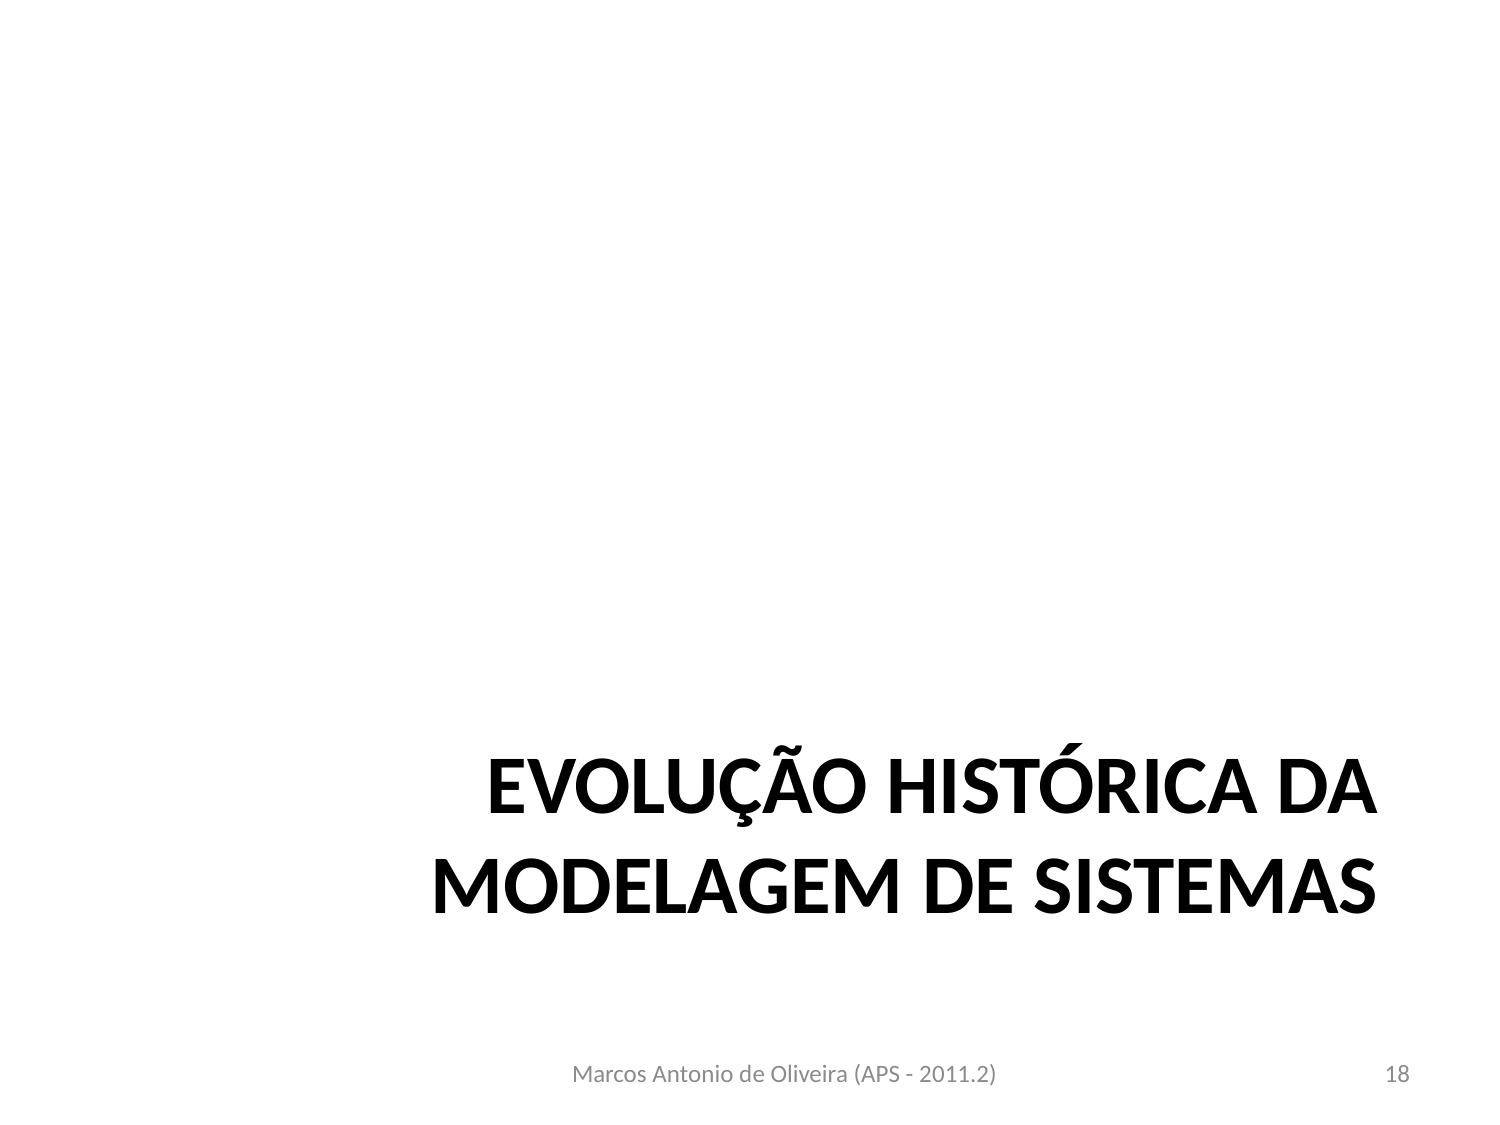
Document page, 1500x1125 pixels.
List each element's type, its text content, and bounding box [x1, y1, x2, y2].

slide_number <número> [1074, 1042, 1425, 1103]
title Evolução histórica da modelagem de sistemas [118, 722, 1394, 947]
footer Marcos Antonio de Oliveira (APS - 2011.2) [512, 1042, 1058, 1103]
